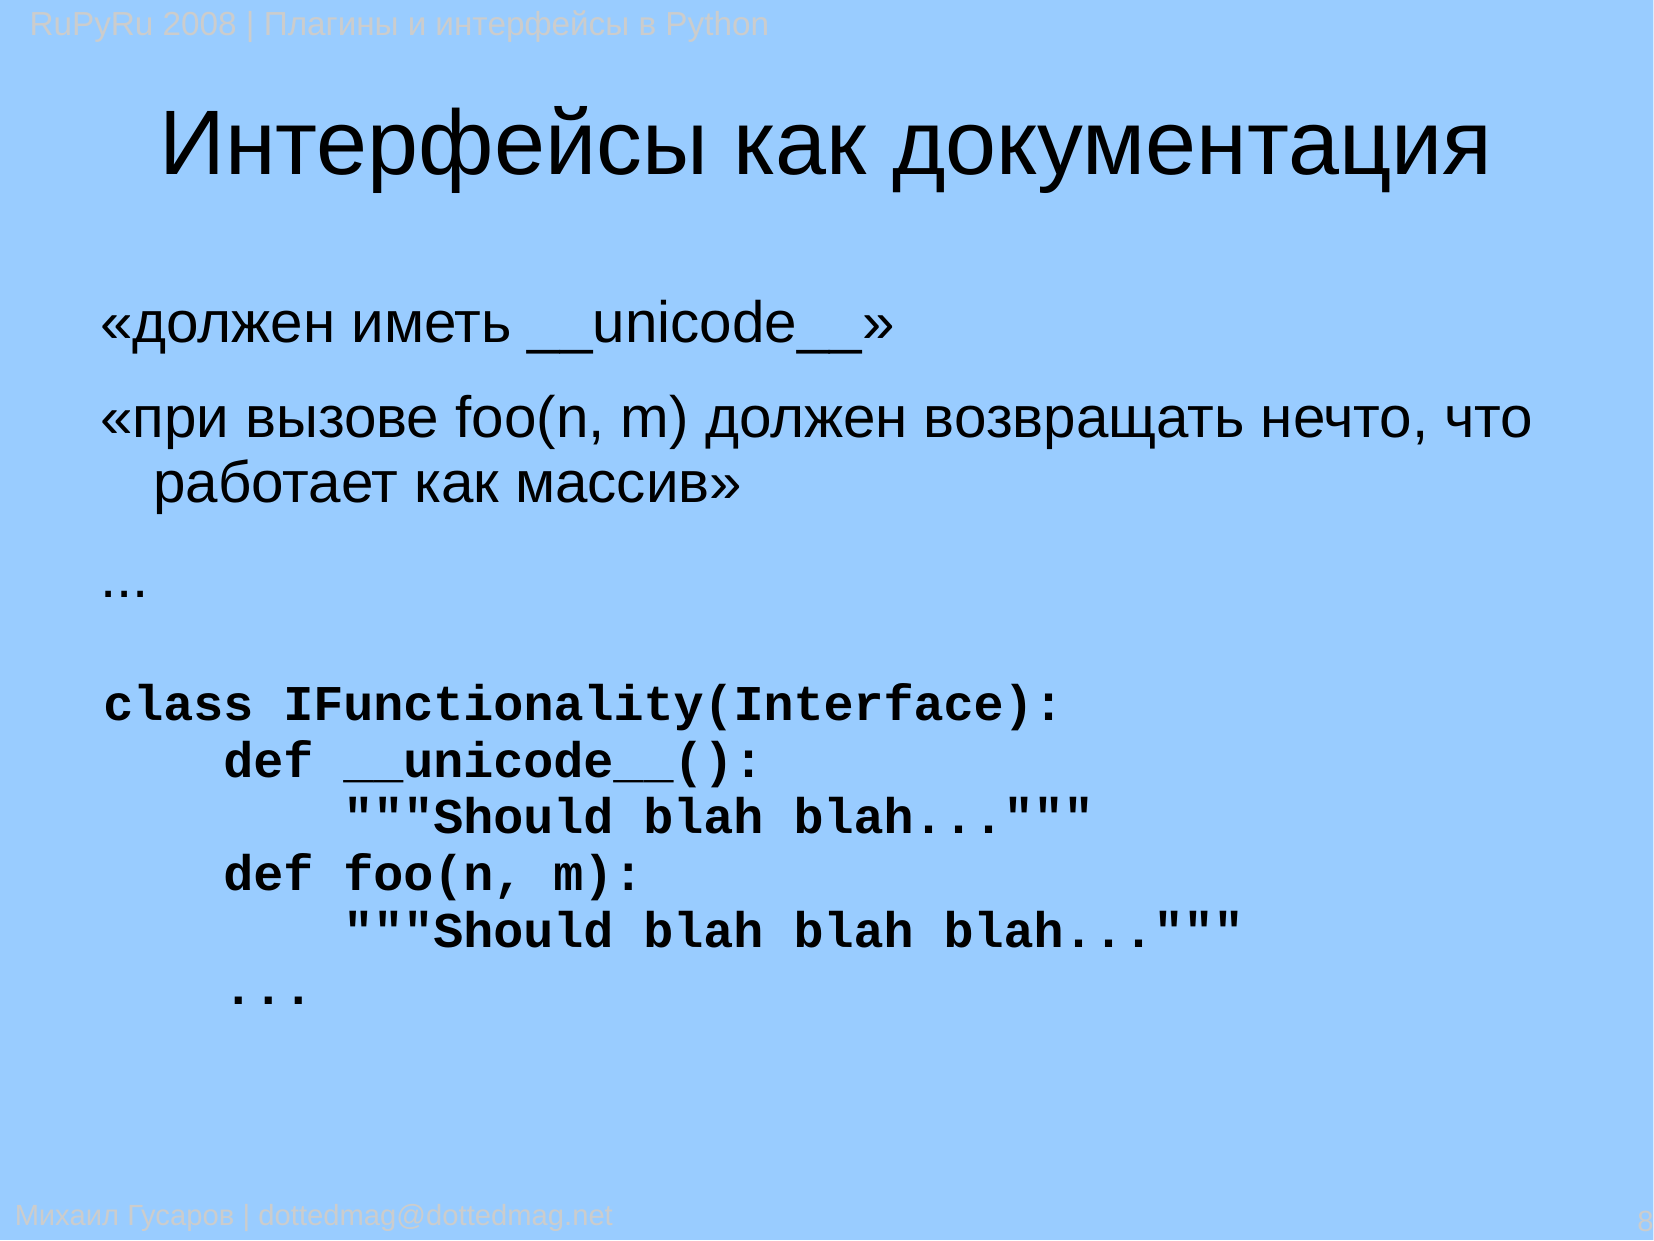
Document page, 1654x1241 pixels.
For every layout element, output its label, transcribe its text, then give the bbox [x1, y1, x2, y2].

list «должен иметь __unicode__» «при вызове foo(n, m) должен возвращать нечто, что работает как массив» ... [82, 290, 1595, 610]
title Интерфейсы как документация [82, 49, 1571, 237]
text_box class IFunctionality(Interface): def __unicode__(): """Should blah blah...""" def foo(n, m): """Should blah blah blah...""" ... [88, 671, 1565, 1027]
